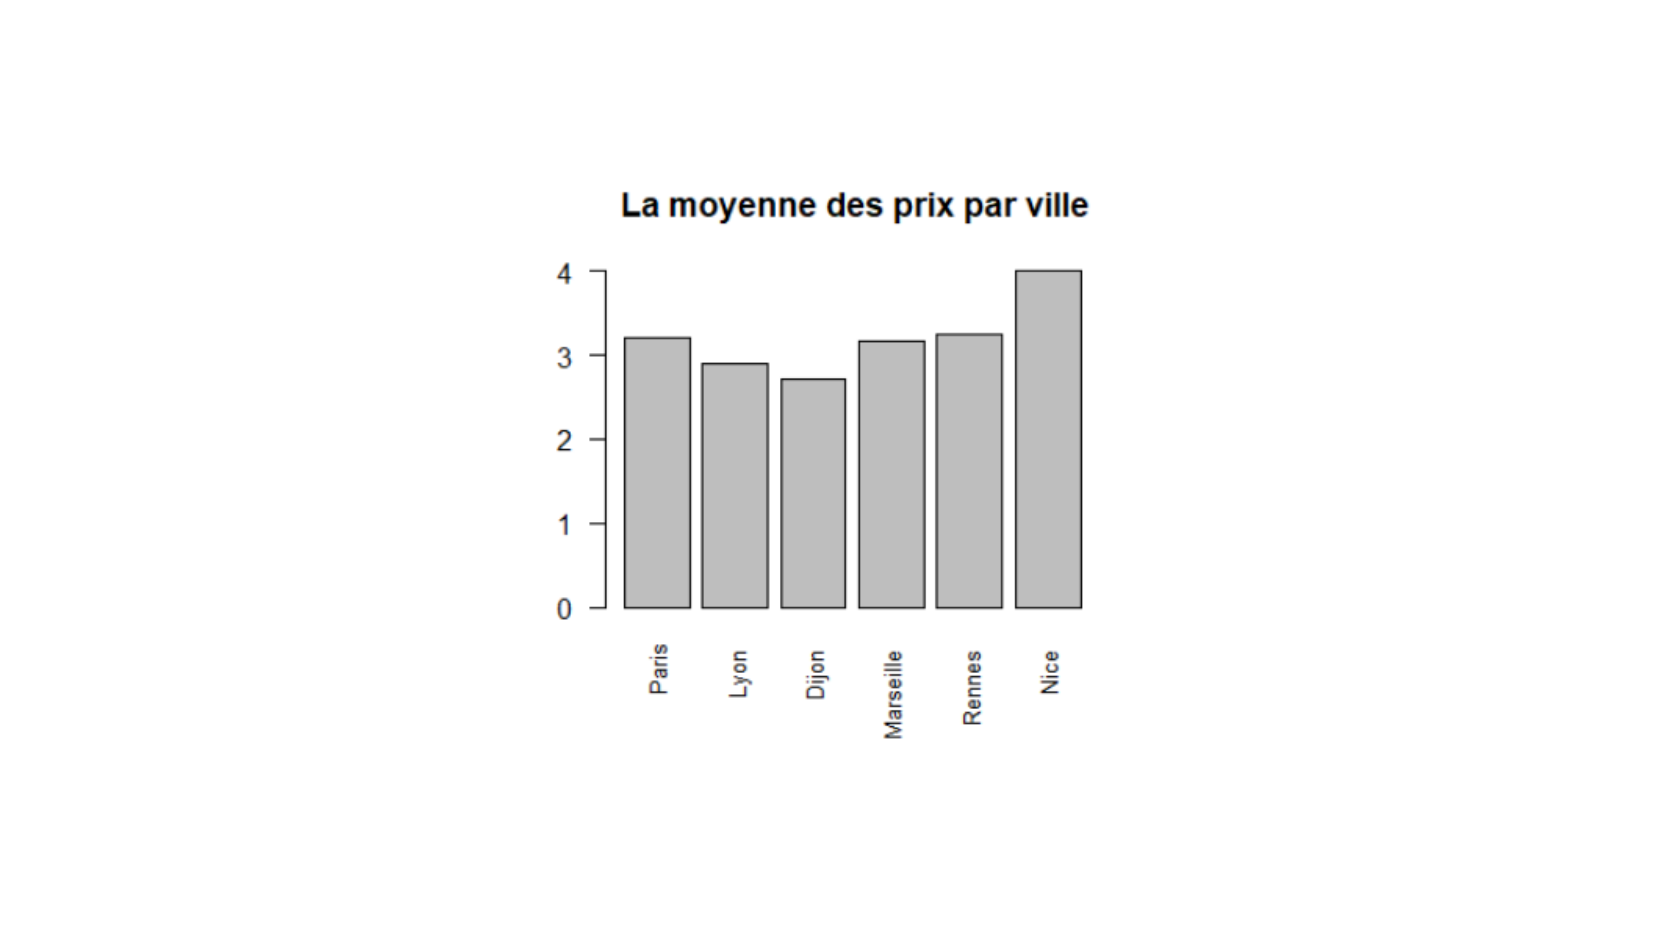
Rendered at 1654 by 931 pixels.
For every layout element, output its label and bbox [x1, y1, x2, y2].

picture [513, 172, 1142, 759]
